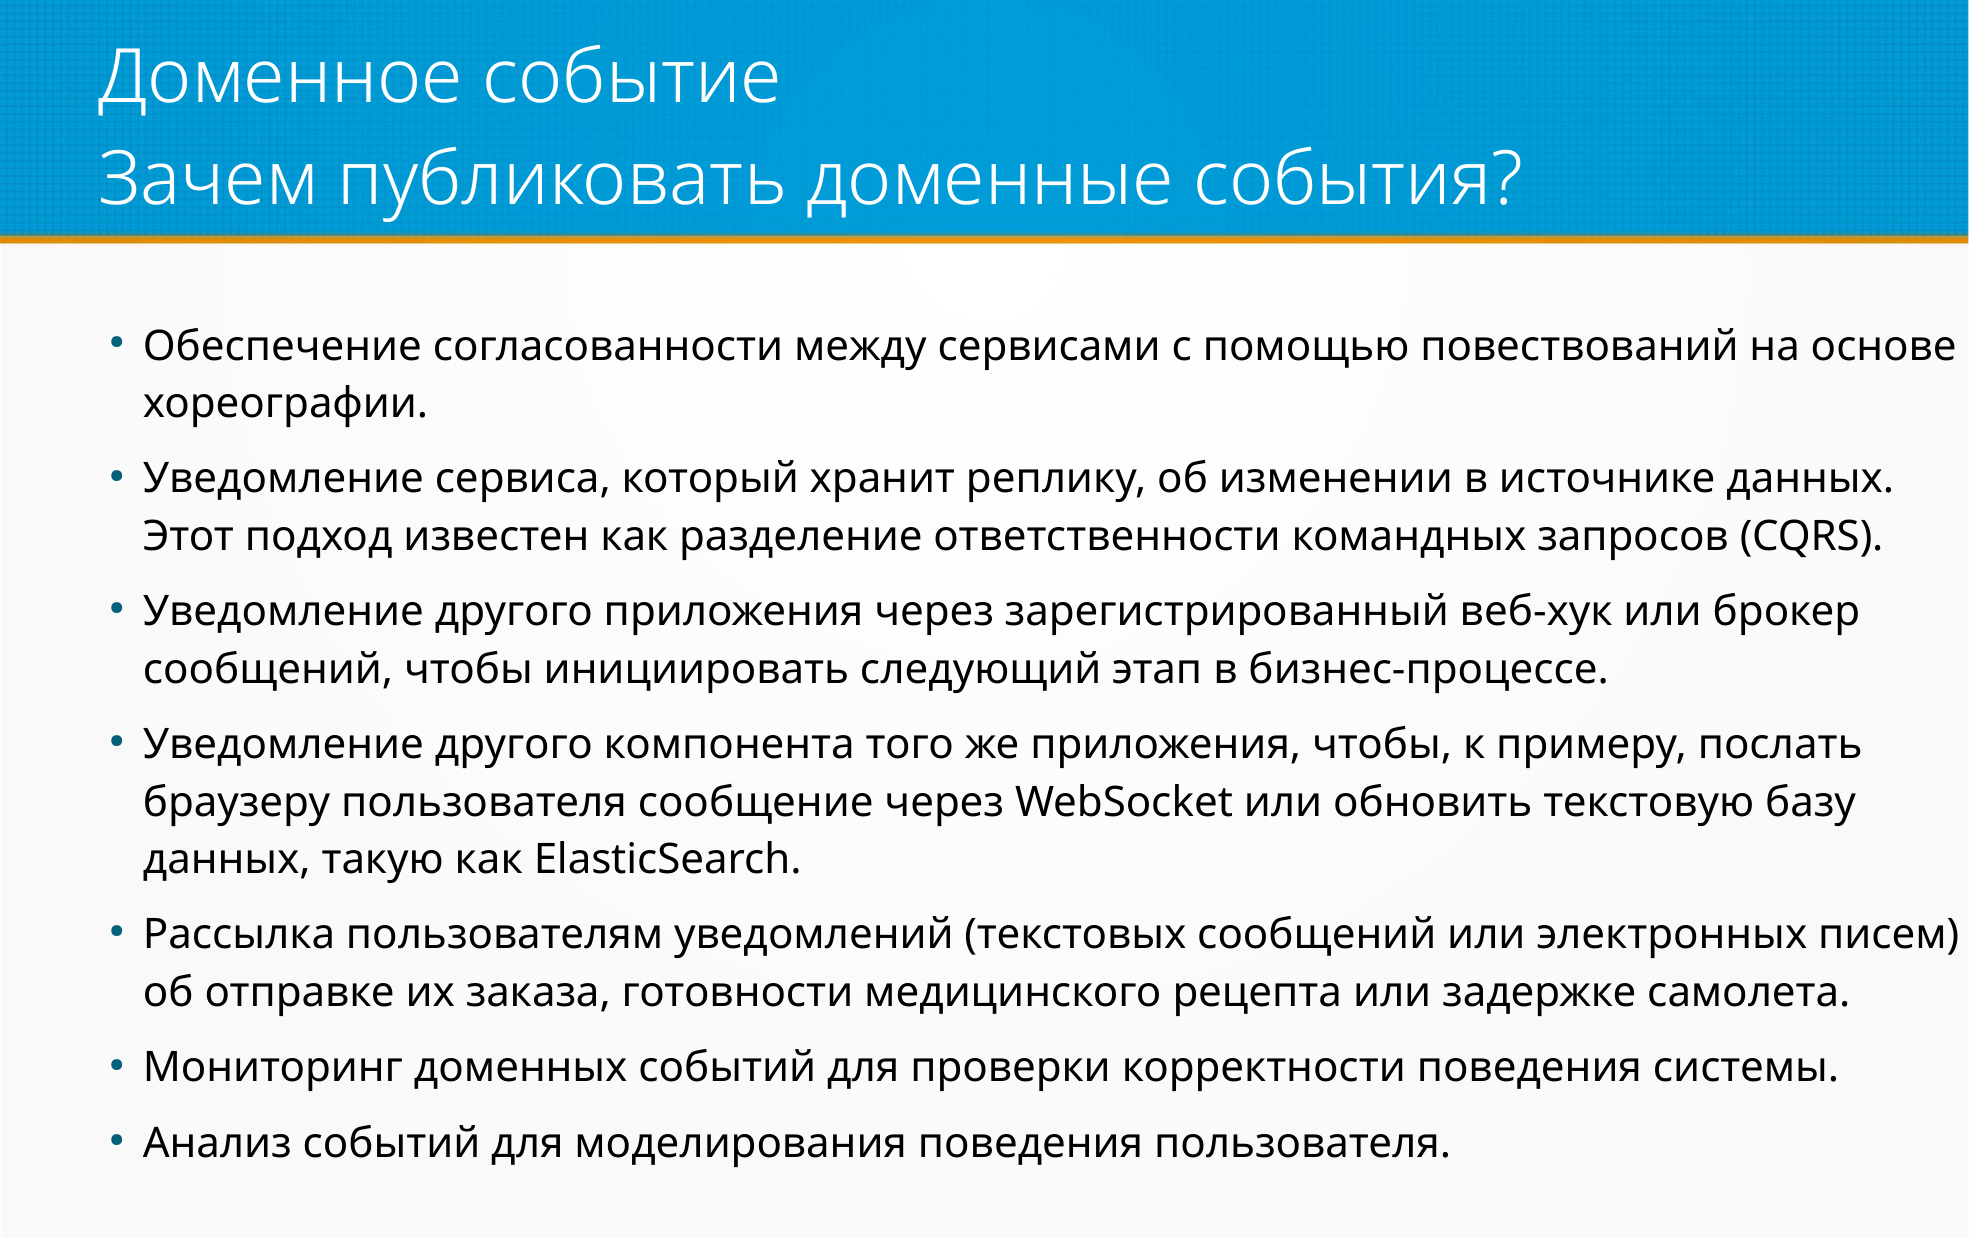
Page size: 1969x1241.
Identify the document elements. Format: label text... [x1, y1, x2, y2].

title Доменное событие Зачем публиковать доменные события? [98, 19, 1870, 227]
picture [0, 233, 1969, 1241]
list Обеспечение согласованности между сервисами с помощью повествований на основе хореографии. Уведомление сервиса, который хранит реплику, об изменении в источнике данных. Этот подход известен как разделение ответственности командных запросов (CQRS). Уведомление другого приложения через зарегистрированный веб-хук или брокер сообщений, чтобы инициировать следующий этап в бизнес-процессе. Уведомление другого компонента того же приложения, чтобы, к примеру, послать браузеру пользователя сообщение через WebSocket или обновить текстовую базу данных, такую как ElasticSearch. Рассылка пользователям уведомлений (текстовых сообщений или электронных писем) об отправке их заказа, готовности медицинского рецепта или задержке самолета. Мониторинг доменных событий для проверки корректности поведения системы. Анализ событий для моделирования поведения пользователя. [98, 315, 1961, 1182]
